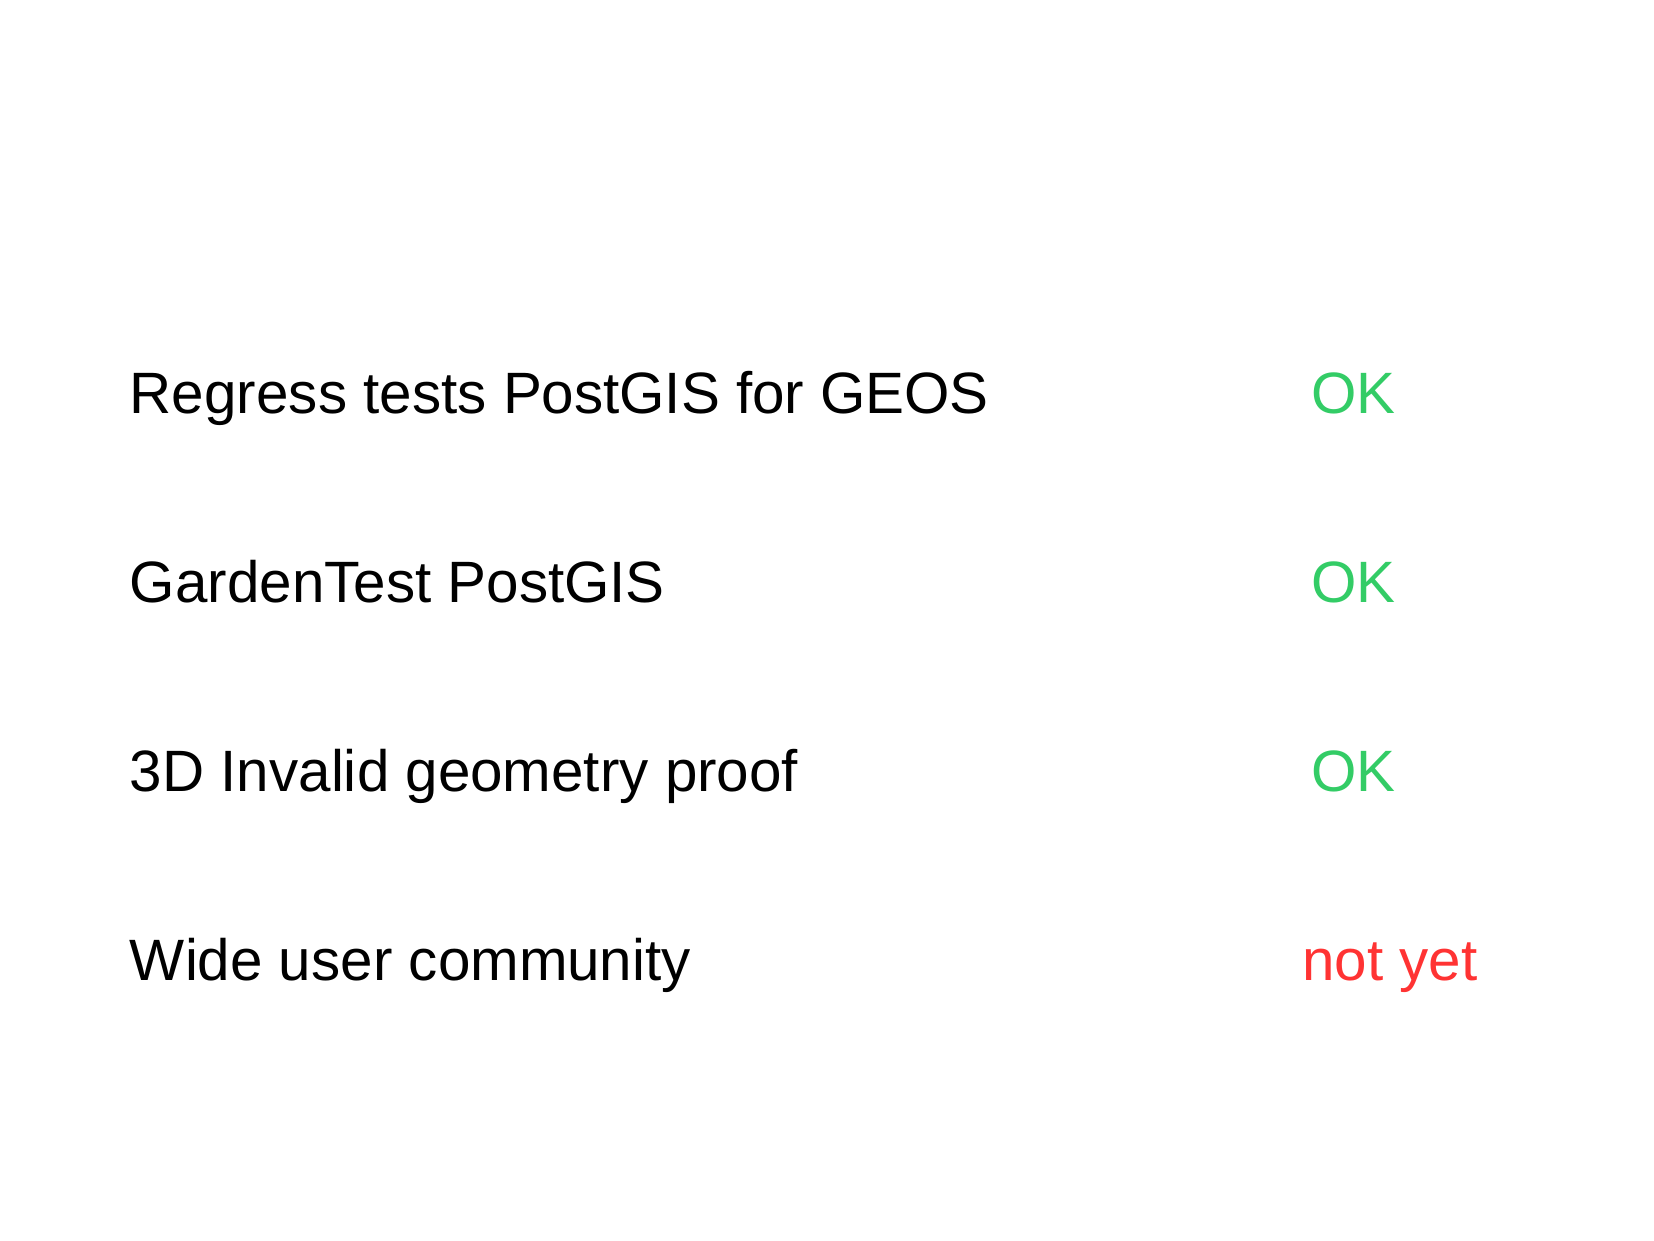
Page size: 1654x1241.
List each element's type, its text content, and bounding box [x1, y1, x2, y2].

list Regress tests PostGIS for GEOS OK GardenTest PostGIS OK 3D Invalid geometry proof OK Wide user community not yet [59, 256, 1654, 1075]
